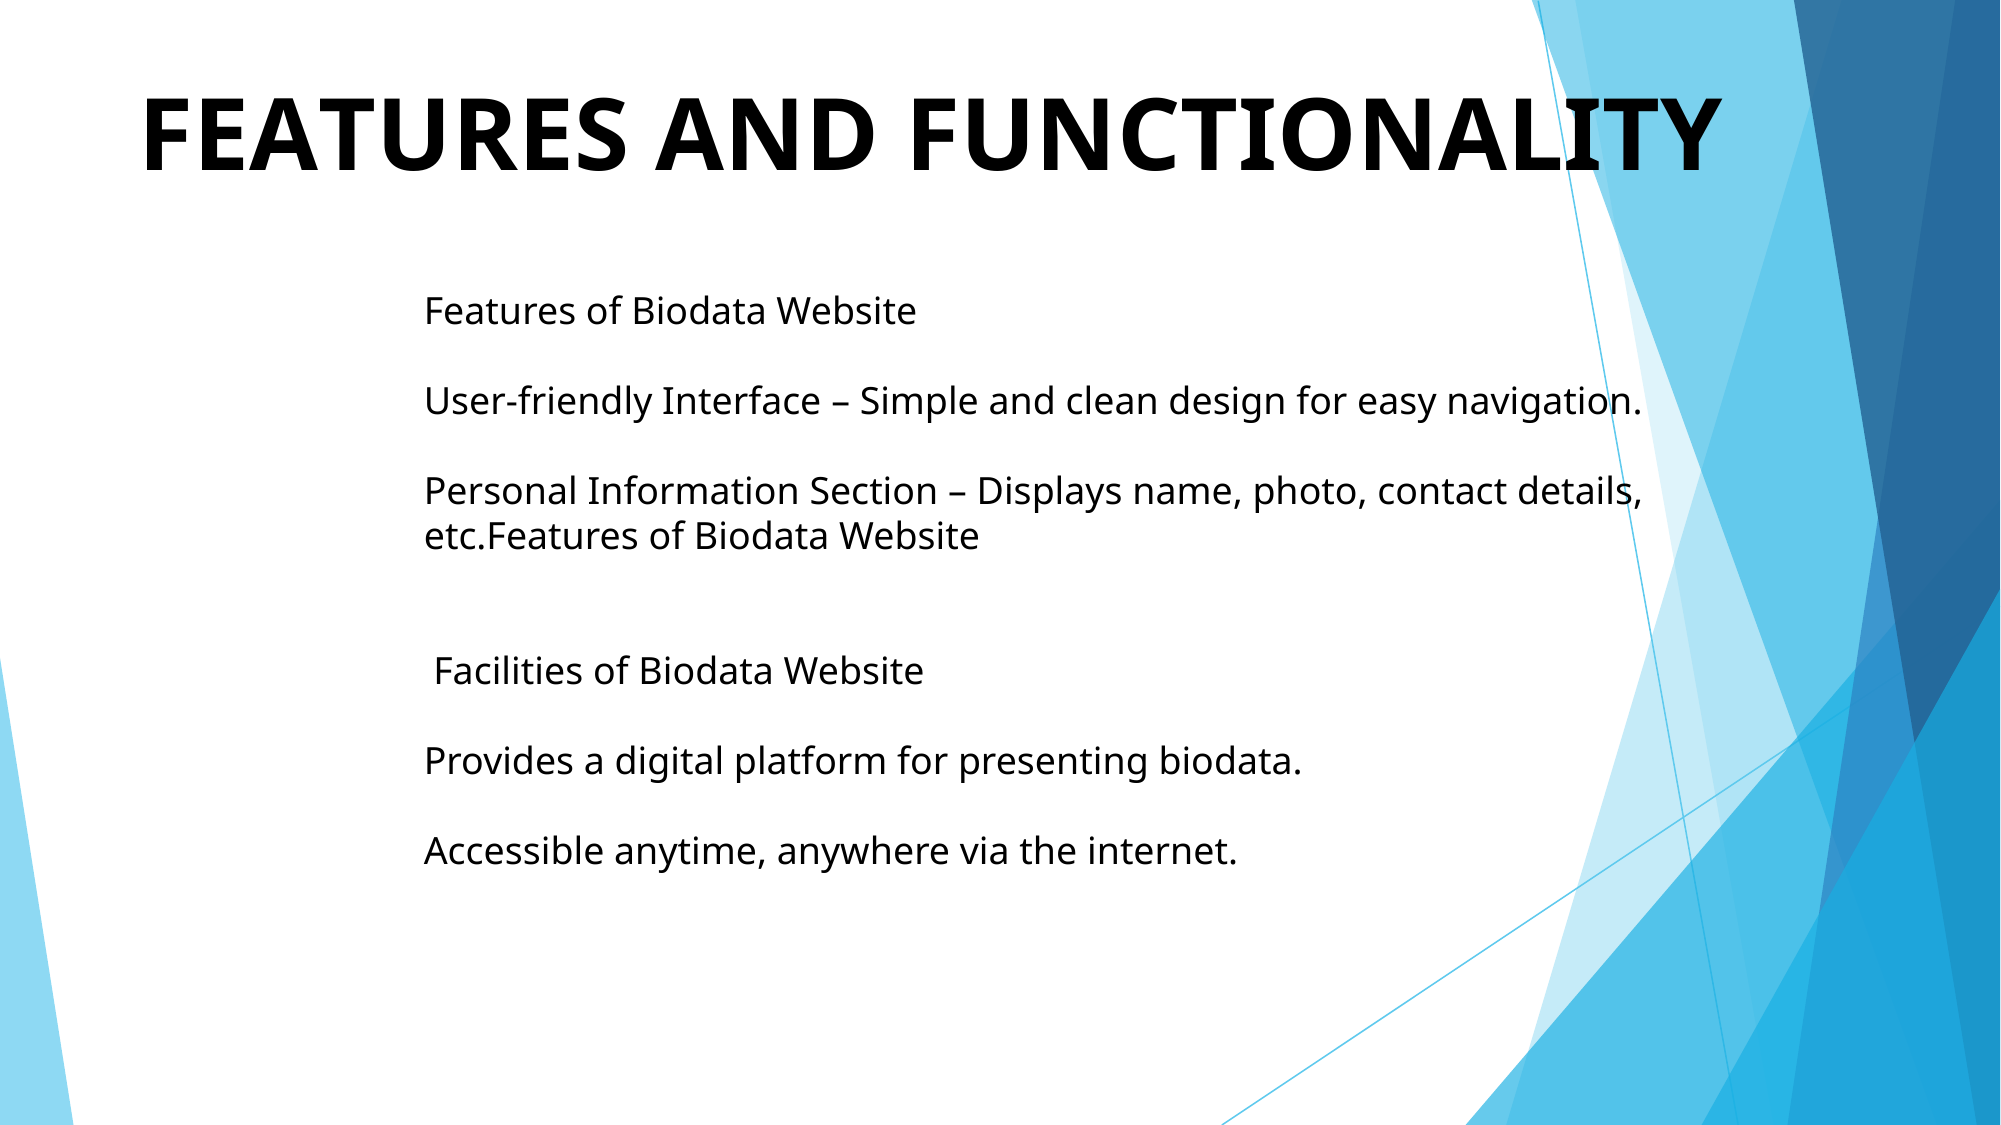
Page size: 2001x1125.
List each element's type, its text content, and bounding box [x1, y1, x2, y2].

title FEATURES AND FUNCTIONALITY [123, 63, 1877, 188]
text_box Features of Biodata Website User-friendly Interface – Simple and clean design for easy navigation. Personal Information Section – Displays name, photo, contact details, etc.Features of Biodata Website Facilities of Biodata Website Provides a digital platform for presenting biodata. Accessible anytime, anywhere via the internet. [408, 279, 1744, 820]
